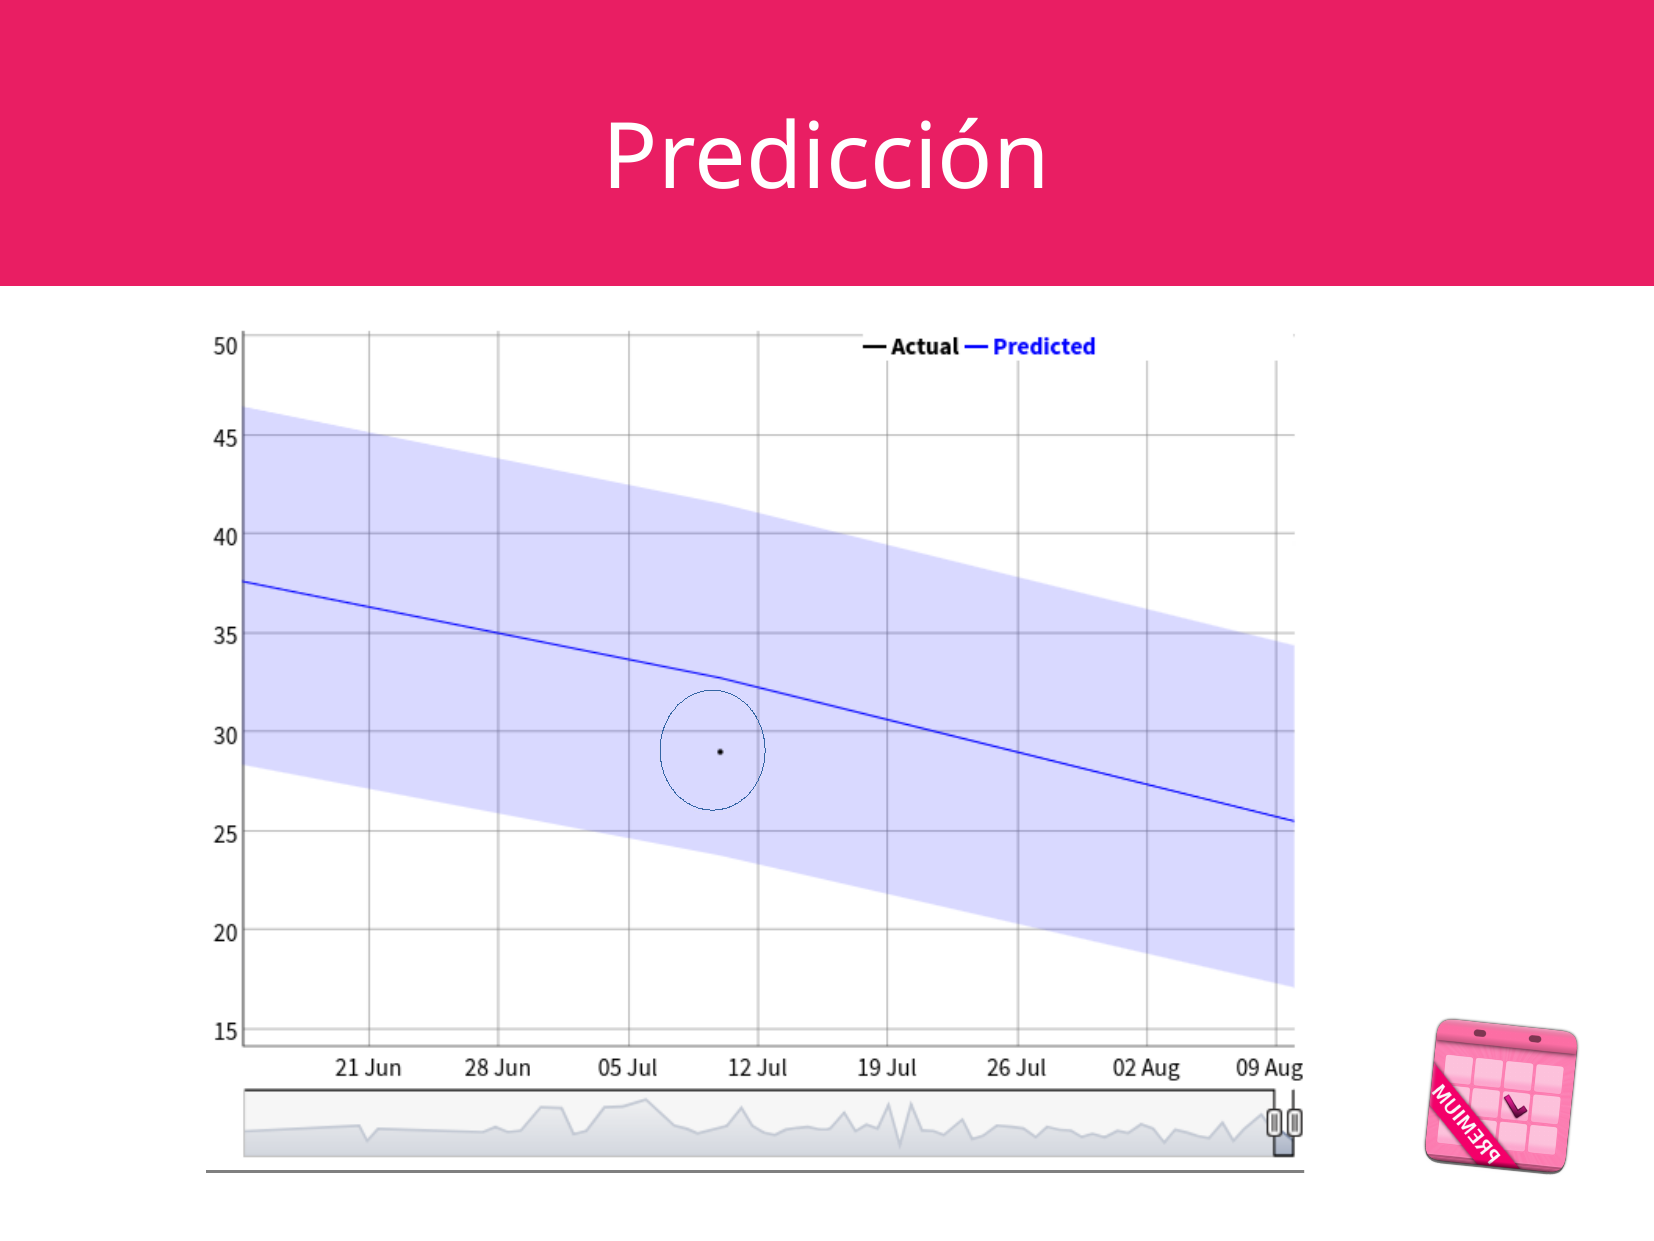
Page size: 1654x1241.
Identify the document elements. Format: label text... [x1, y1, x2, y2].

picture [206, 314, 1306, 1170]
title Predicción [82, 49, 1571, 257]
picture [1410, 1004, 1592, 1187]
